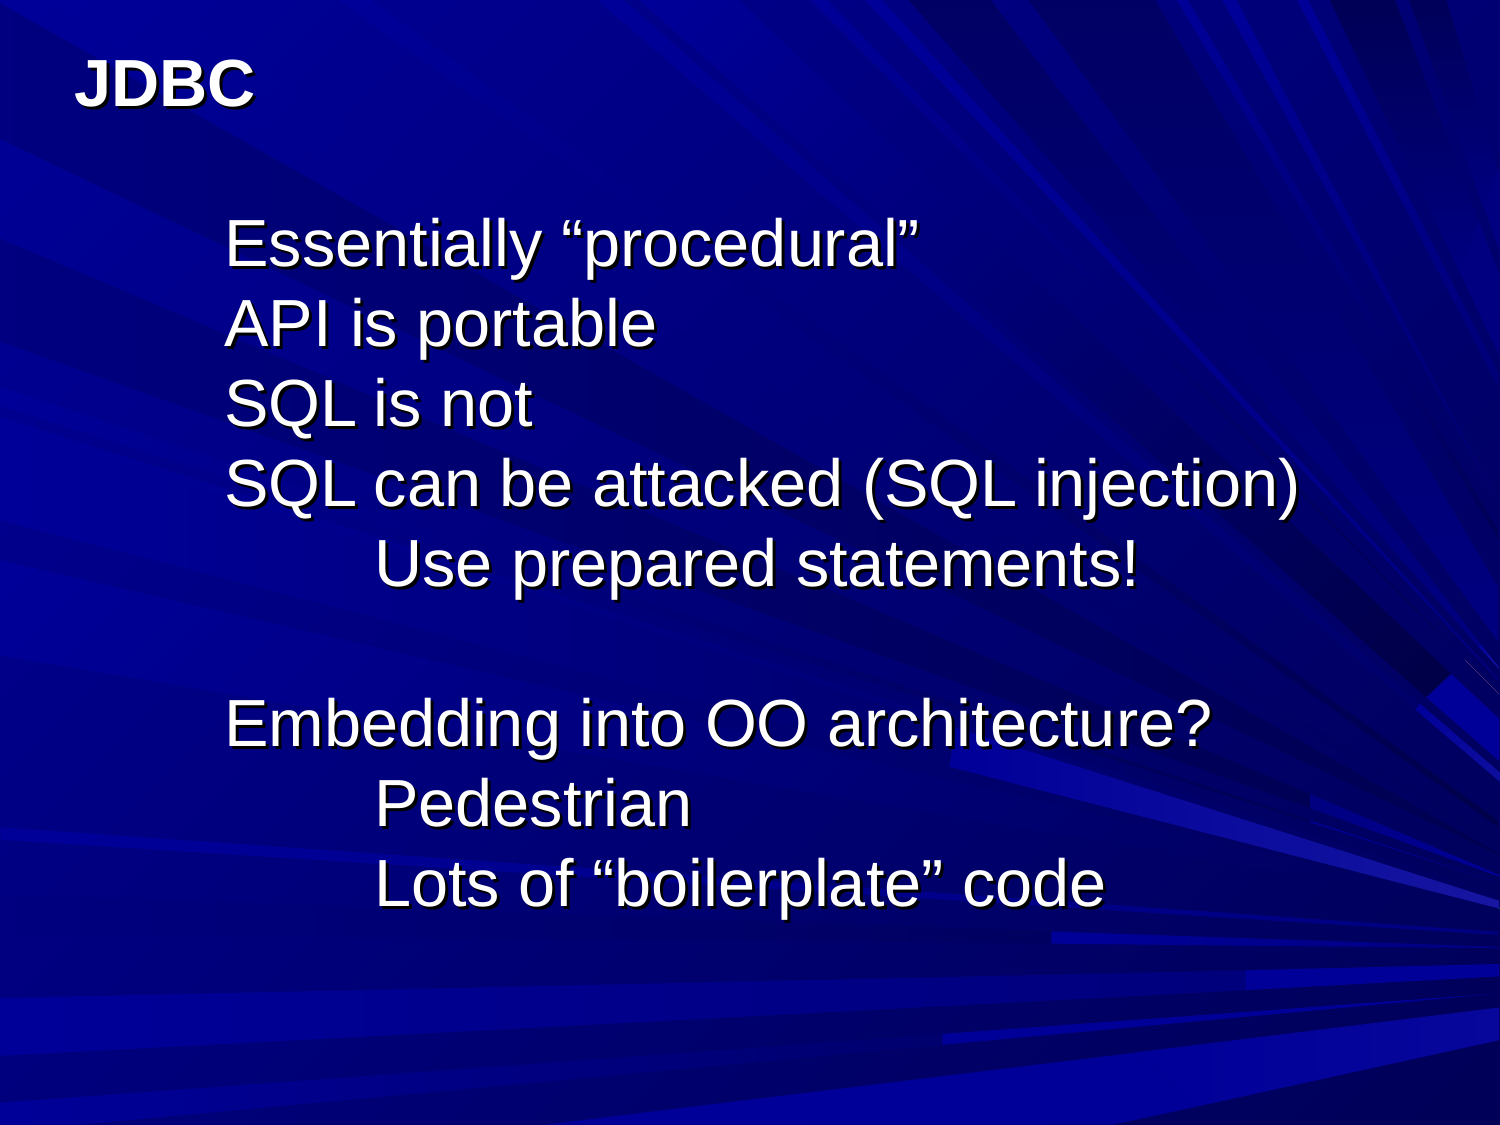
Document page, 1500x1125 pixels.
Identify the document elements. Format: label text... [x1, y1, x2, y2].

title JDBC Essentially “procedural” API is portable SQL is not SQL can be attacked (SQL injection) Use prepared statements! Embedding into OO architecture? Pedestrian Lots of “boilerplate” code [59, 32, 1410, 928]
